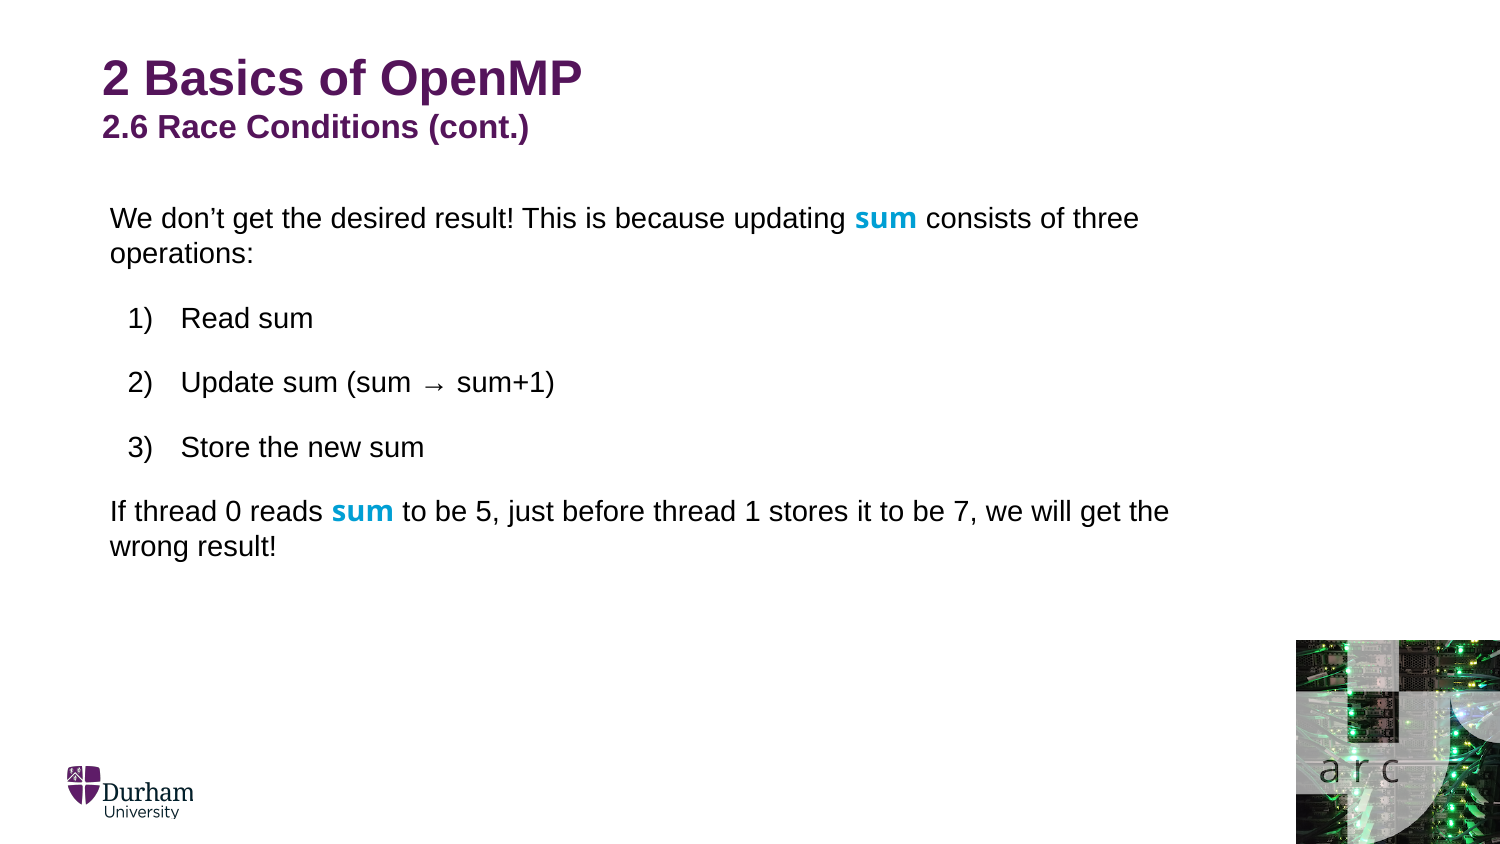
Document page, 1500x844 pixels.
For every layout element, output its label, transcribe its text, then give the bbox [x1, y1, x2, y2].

title 2 Basics of OpenMP 2.6 Race Conditions (cont.) [101, 45, 1399, 187]
picture [67, 766, 193, 819]
list We don’t get the desired result! This is because updating sum consists of three operations: Read sum Update sum (sum → sum+1) Store the new sum If thread 0 reads sum to be 5, just before thread 1 stores it to be 7, we will get the wrong result! [109, 199, 1242, 702]
picture [1296, 640, 1500, 844]
